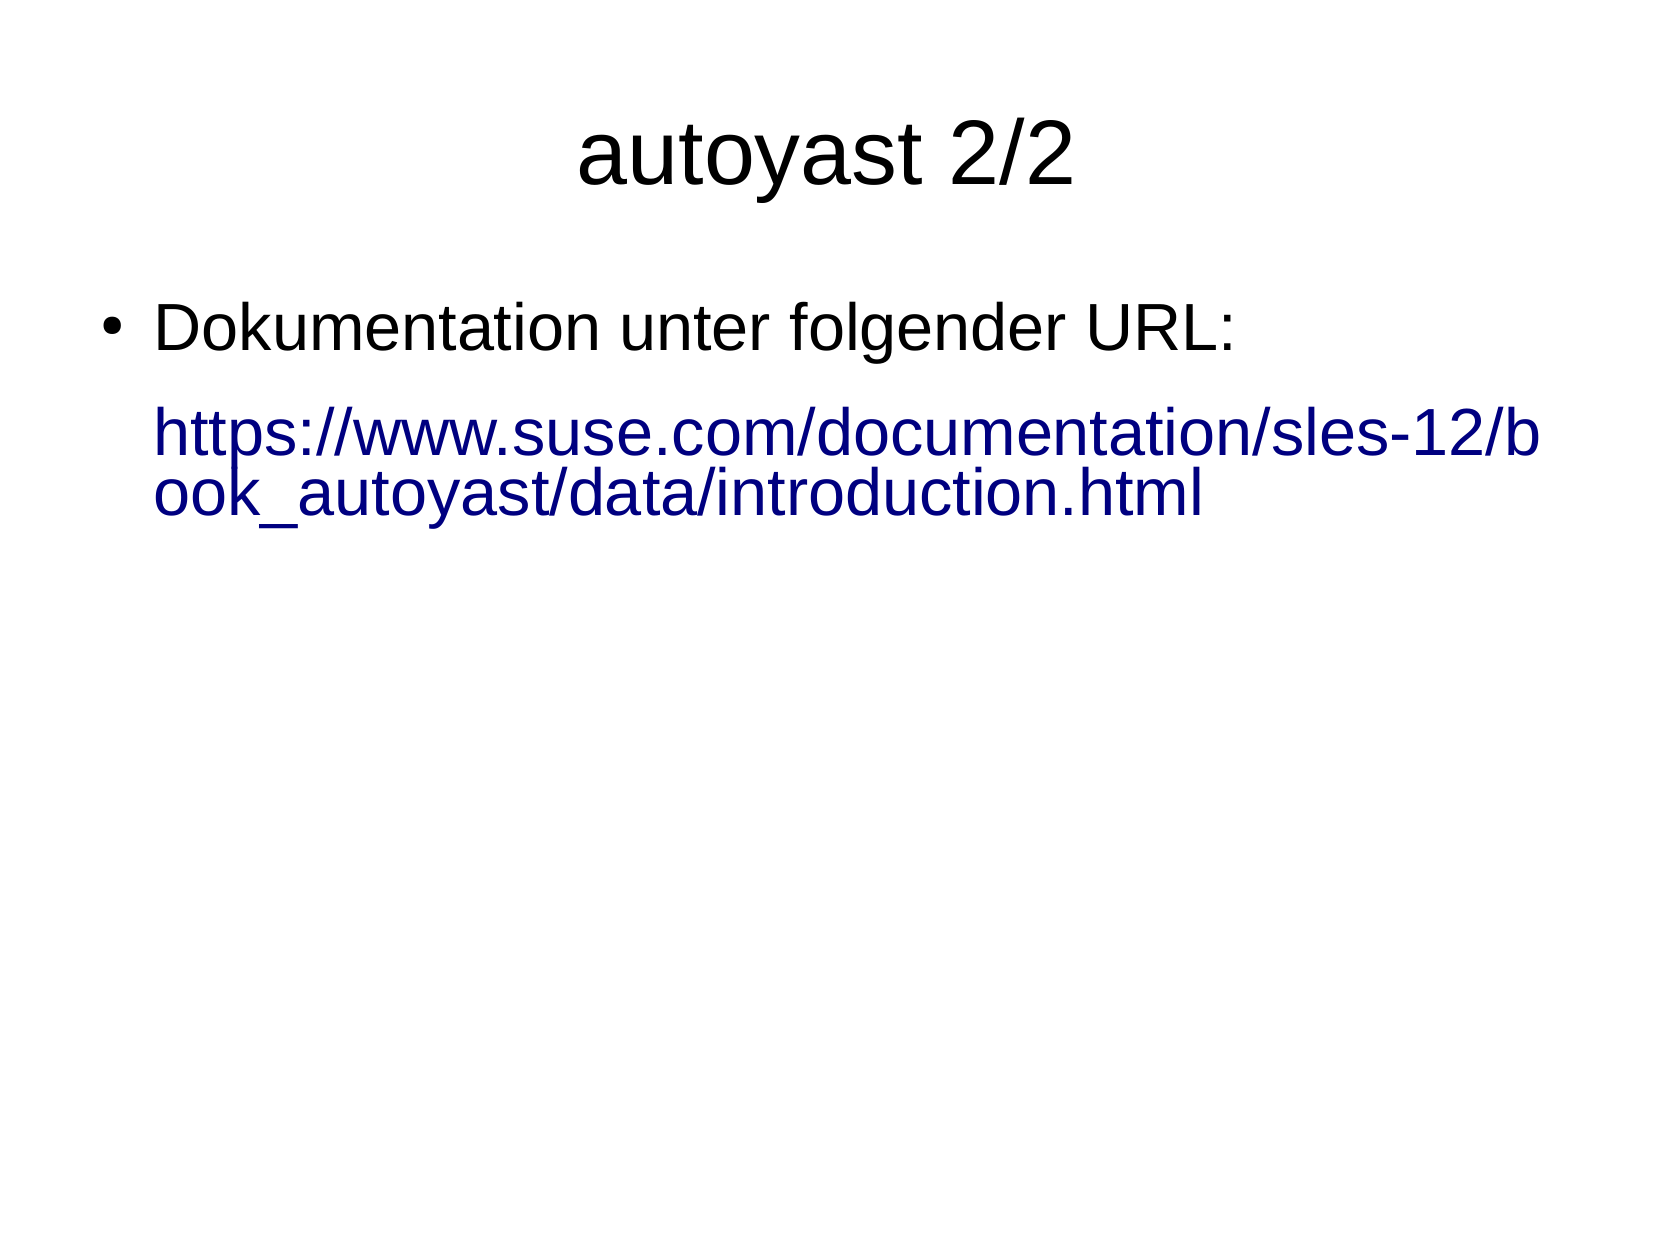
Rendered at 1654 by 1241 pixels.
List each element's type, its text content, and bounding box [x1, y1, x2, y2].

title autoyast 2/2 [82, 49, 1571, 257]
list Dokumentation unter folgender URL: https://www.suse.com/documentation/sles-12/book_autoyast/data/introduction.html [82, 290, 1571, 1010]
